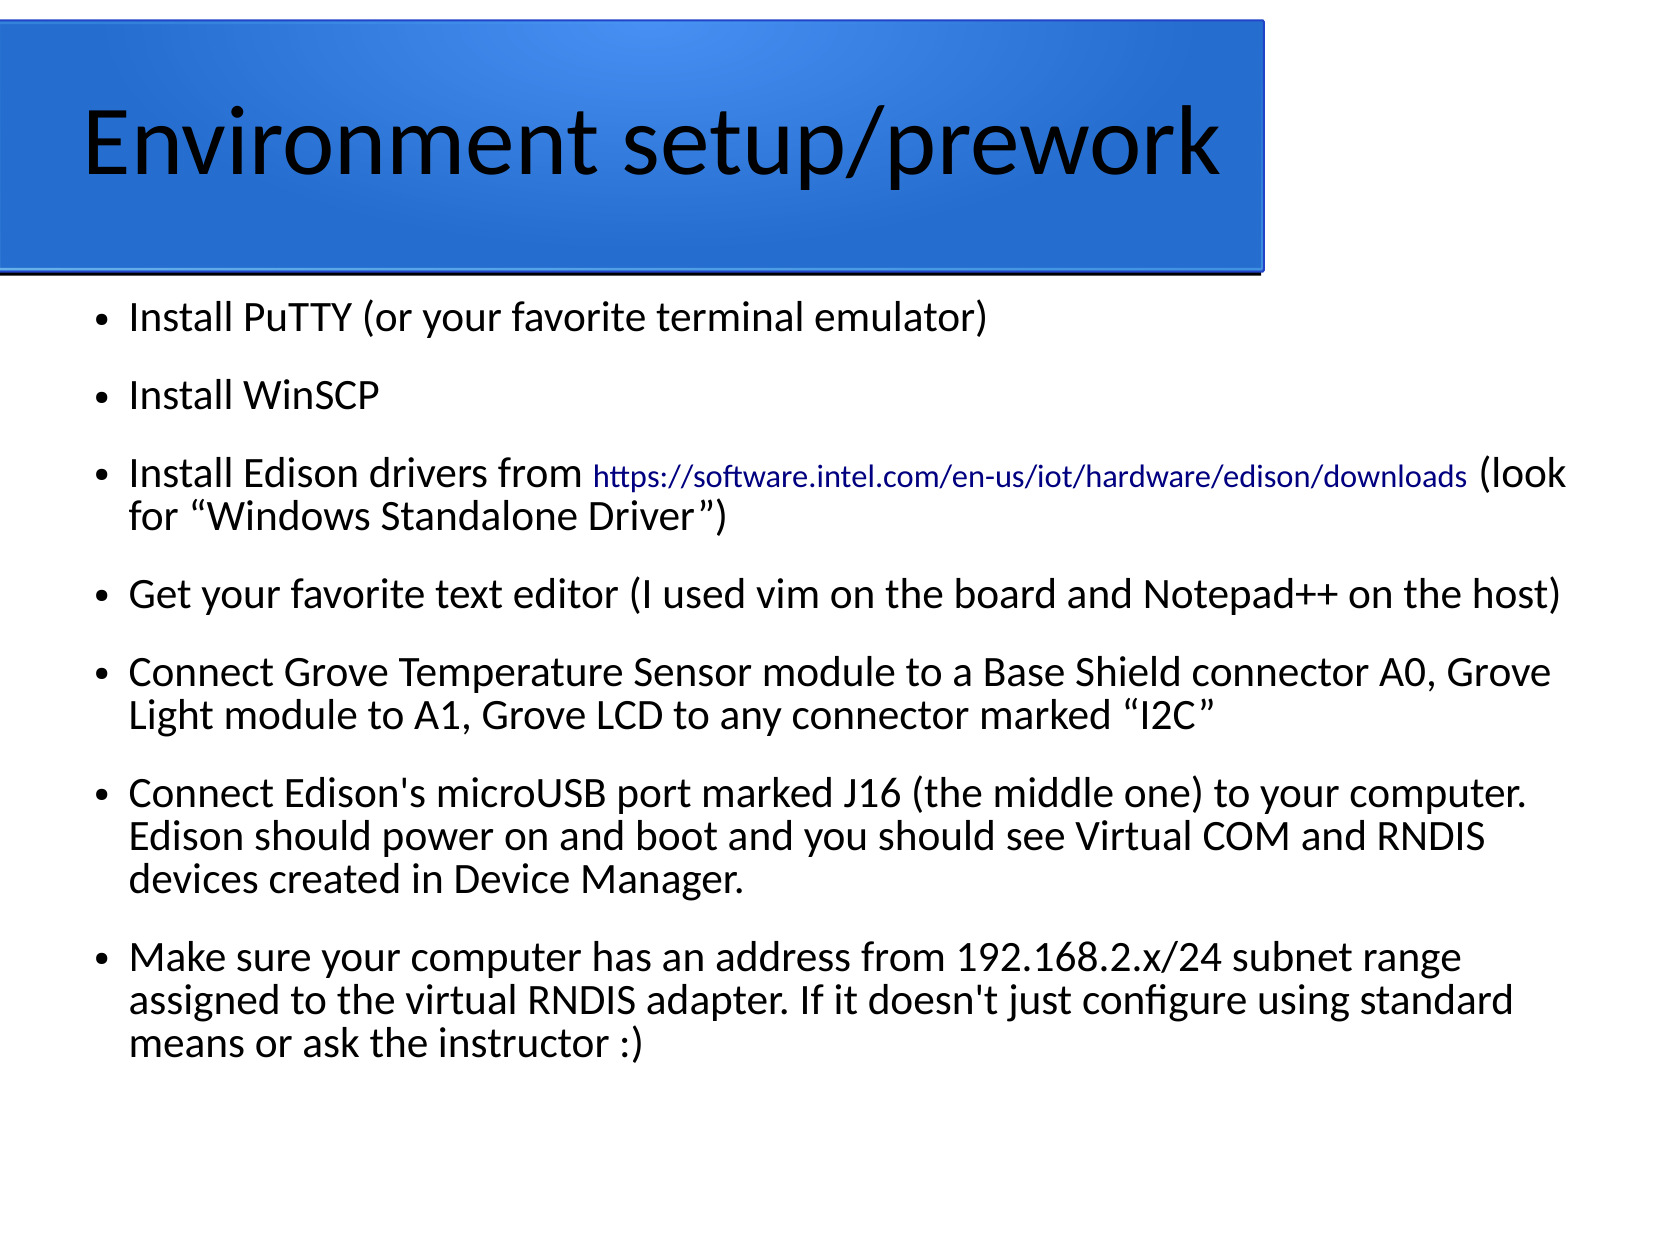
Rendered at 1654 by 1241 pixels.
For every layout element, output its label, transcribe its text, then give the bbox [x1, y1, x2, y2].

list Install PuTTY (or your favorite terminal emulator) Install WinSCP Install Edison drivers from https://software.intel.com/en-us/iot/hardware/edison/downloads (look for “Windows Standalone Driver”) Get your favorite text editor (I used vim on the board and Notepad++ on the host) Connect Grove Temperature Sensor module to a Base Shield connector A0, Grove Light module to A1, Grove LCD to any connector marked “I2C” Connect Edison's microUSB port marked J16 (the middle one) to your computer. Edison should power on and boot and you should see Virtual COM and RNDIS devices created in Device Manager. Make sure your computer has an address from 192.168.2.x/24 subnet range assigned to the virtual RNDIS adapter. If it doesn't just configure using standard means or ask the instructor :) [82, 299, 1571, 1123]
title Environment setup/prework [82, 47, 1235, 252]
